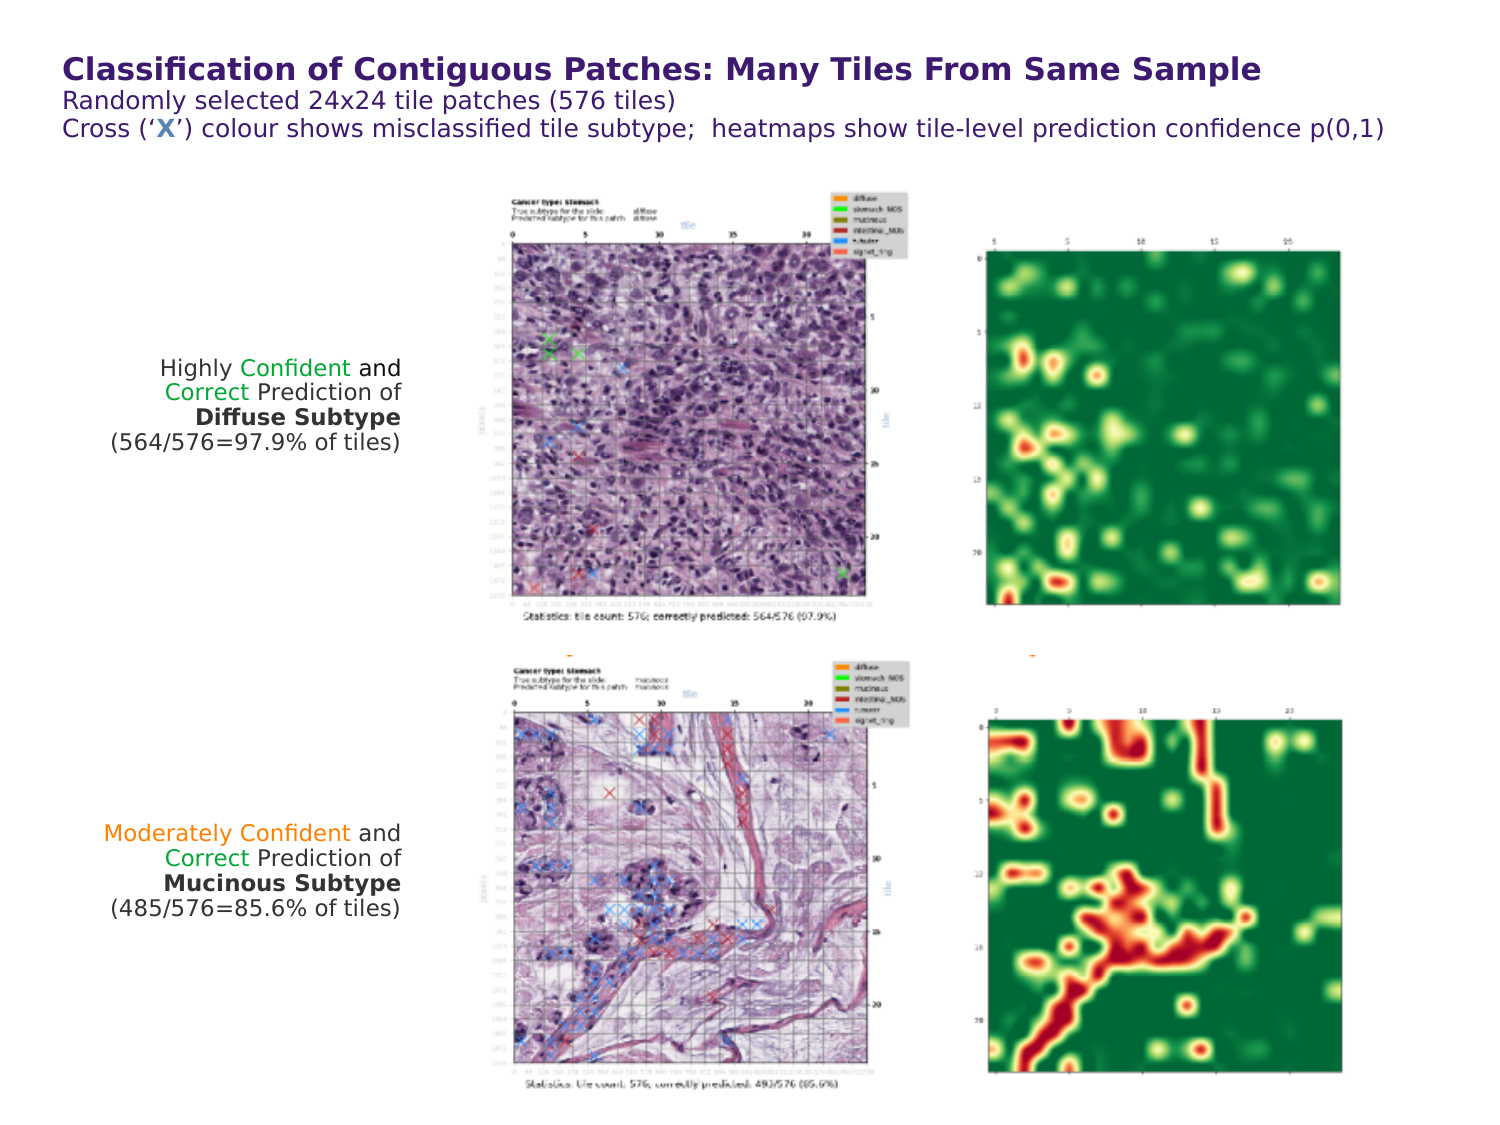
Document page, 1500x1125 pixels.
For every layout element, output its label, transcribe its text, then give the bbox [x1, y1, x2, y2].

title Classification of Contiguous Patches: Many Tiles From Same Sample Randomly selected 24x24 tile patches (576 tiles) Cross (‘X’) colour shows misclassified tile subtype; heatmaps show tile-level prediction confidence p(0,1) [47, 45, 1488, 191]
picture [472, 655, 1361, 1107]
text_box Moderately Confident and Correct Prediction of Mucinous Subtype (485/576=85.6% of tiles) [82, 818, 402, 944]
picture [472, 188, 1372, 644]
text_box Highly Confident and Correct Prediction of Diffuse Subtype (564/576=97.9% of tiles) [94, 353, 402, 479]
